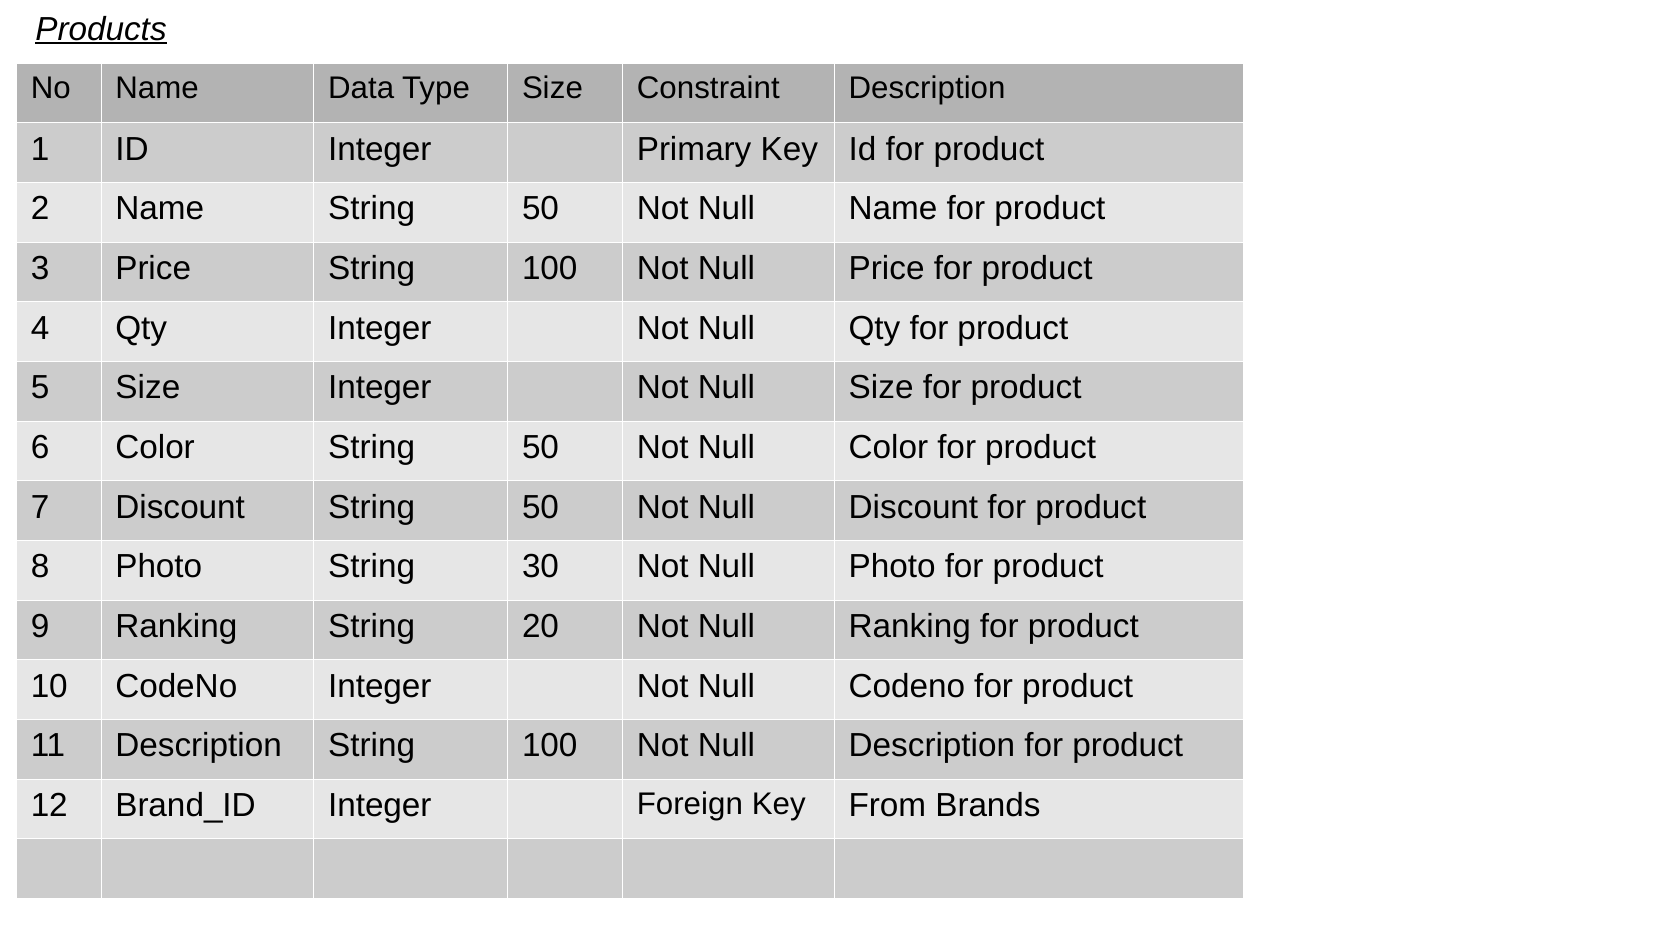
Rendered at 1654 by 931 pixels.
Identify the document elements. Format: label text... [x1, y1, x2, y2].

table_cell Integer [314, 660, 507, 719]
table_cell 50 [508, 183, 622, 242]
table_cell 20 [508, 601, 622, 659]
table_cell Not Null [623, 422, 834, 480]
table_cell 3 [17, 243, 101, 301]
table_cell 7 [17, 481, 101, 540]
table_cell Primary Key [623, 123, 834, 182]
table_cell [508, 780, 622, 838]
table_cell 30 [508, 541, 622, 600]
table_cell Not Null [623, 541, 834, 600]
table_cell [508, 839, 622, 898]
table_cell 12 [17, 780, 101, 838]
table_header No [17, 64, 101, 122]
table_cell Name [102, 183, 313, 242]
table_cell Not Null [623, 302, 834, 361]
table_cell ID [102, 123, 313, 182]
table_cell Not Null [623, 660, 834, 719]
table_cell Not Null [623, 481, 834, 540]
table_cell 50 [508, 422, 622, 480]
table_cell From Brands [835, 780, 1243, 838]
table_cell Codeno for product [835, 660, 1243, 719]
table_cell Description [102, 720, 313, 779]
table_cell Discount [102, 481, 313, 540]
table_header Constraint [623, 64, 834, 122]
table_cell String [314, 422, 507, 480]
table_cell 9 [17, 601, 101, 659]
table_cell 8 [17, 541, 101, 600]
table_cell Integer [314, 780, 507, 838]
table_cell 11 [17, 720, 101, 779]
table_cell [17, 839, 101, 898]
table_cell Integer [314, 362, 507, 421]
table_cell Name for product [835, 183, 1243, 242]
table_header Data Type [314, 64, 507, 122]
title Products [35, 10, 225, 48]
table_cell 2 [17, 183, 101, 242]
table_cell [314, 839, 507, 898]
table_cell Qty [102, 302, 313, 361]
table_header Name [102, 64, 313, 122]
table_cell [508, 123, 622, 182]
table_cell Description for product [835, 720, 1243, 779]
table_cell 100 [508, 720, 622, 779]
table_cell Not Null [623, 601, 834, 659]
table_cell Photo [102, 541, 313, 600]
table_cell Not Null [623, 720, 834, 779]
table_cell Integer [314, 123, 507, 182]
table_cell [508, 362, 622, 421]
table_cell Brand_ID [102, 780, 313, 838]
table_cell Foreign Key [623, 780, 834, 838]
table_cell 4 [17, 302, 101, 361]
table_cell Size for product [835, 362, 1243, 421]
table_cell 100 [508, 243, 622, 301]
table_cell String [314, 243, 507, 301]
table_cell Not Null [623, 243, 834, 301]
table_cell 6 [17, 422, 101, 480]
table_cell Discount for product [835, 481, 1243, 540]
table_cell Not Null [623, 362, 834, 421]
table_cell Photo for product [835, 541, 1243, 600]
table_cell String [314, 481, 507, 540]
table_header Description [835, 64, 1243, 122]
table_cell 10 [17, 660, 101, 719]
table_cell Not Null [623, 183, 834, 242]
table_cell Id for product [835, 123, 1243, 182]
table_cell Integer [314, 302, 507, 361]
table_cell Price [102, 243, 313, 301]
table_cell String [314, 183, 507, 242]
table_cell 1 [17, 123, 101, 182]
table_cell 50 [508, 481, 622, 540]
table_cell [508, 302, 622, 361]
table_cell Qty for product [835, 302, 1243, 361]
table_cell [623, 839, 834, 898]
table_cell [835, 839, 1243, 898]
table_cell Size [102, 362, 313, 421]
table_cell String [314, 720, 507, 779]
table_cell [102, 839, 313, 898]
table_cell CodeNo [102, 660, 313, 719]
table_cell String [314, 541, 507, 600]
table_cell Ranking for product [835, 601, 1243, 659]
table_header Size [508, 64, 622, 122]
table_cell [508, 660, 622, 719]
table_cell String [314, 601, 507, 659]
table_cell Ranking [102, 601, 313, 659]
table_cell Price for product [835, 243, 1243, 301]
table_cell Color [102, 422, 313, 480]
table_cell 5 [17, 362, 101, 421]
table_cell Color for product [835, 422, 1243, 480]
